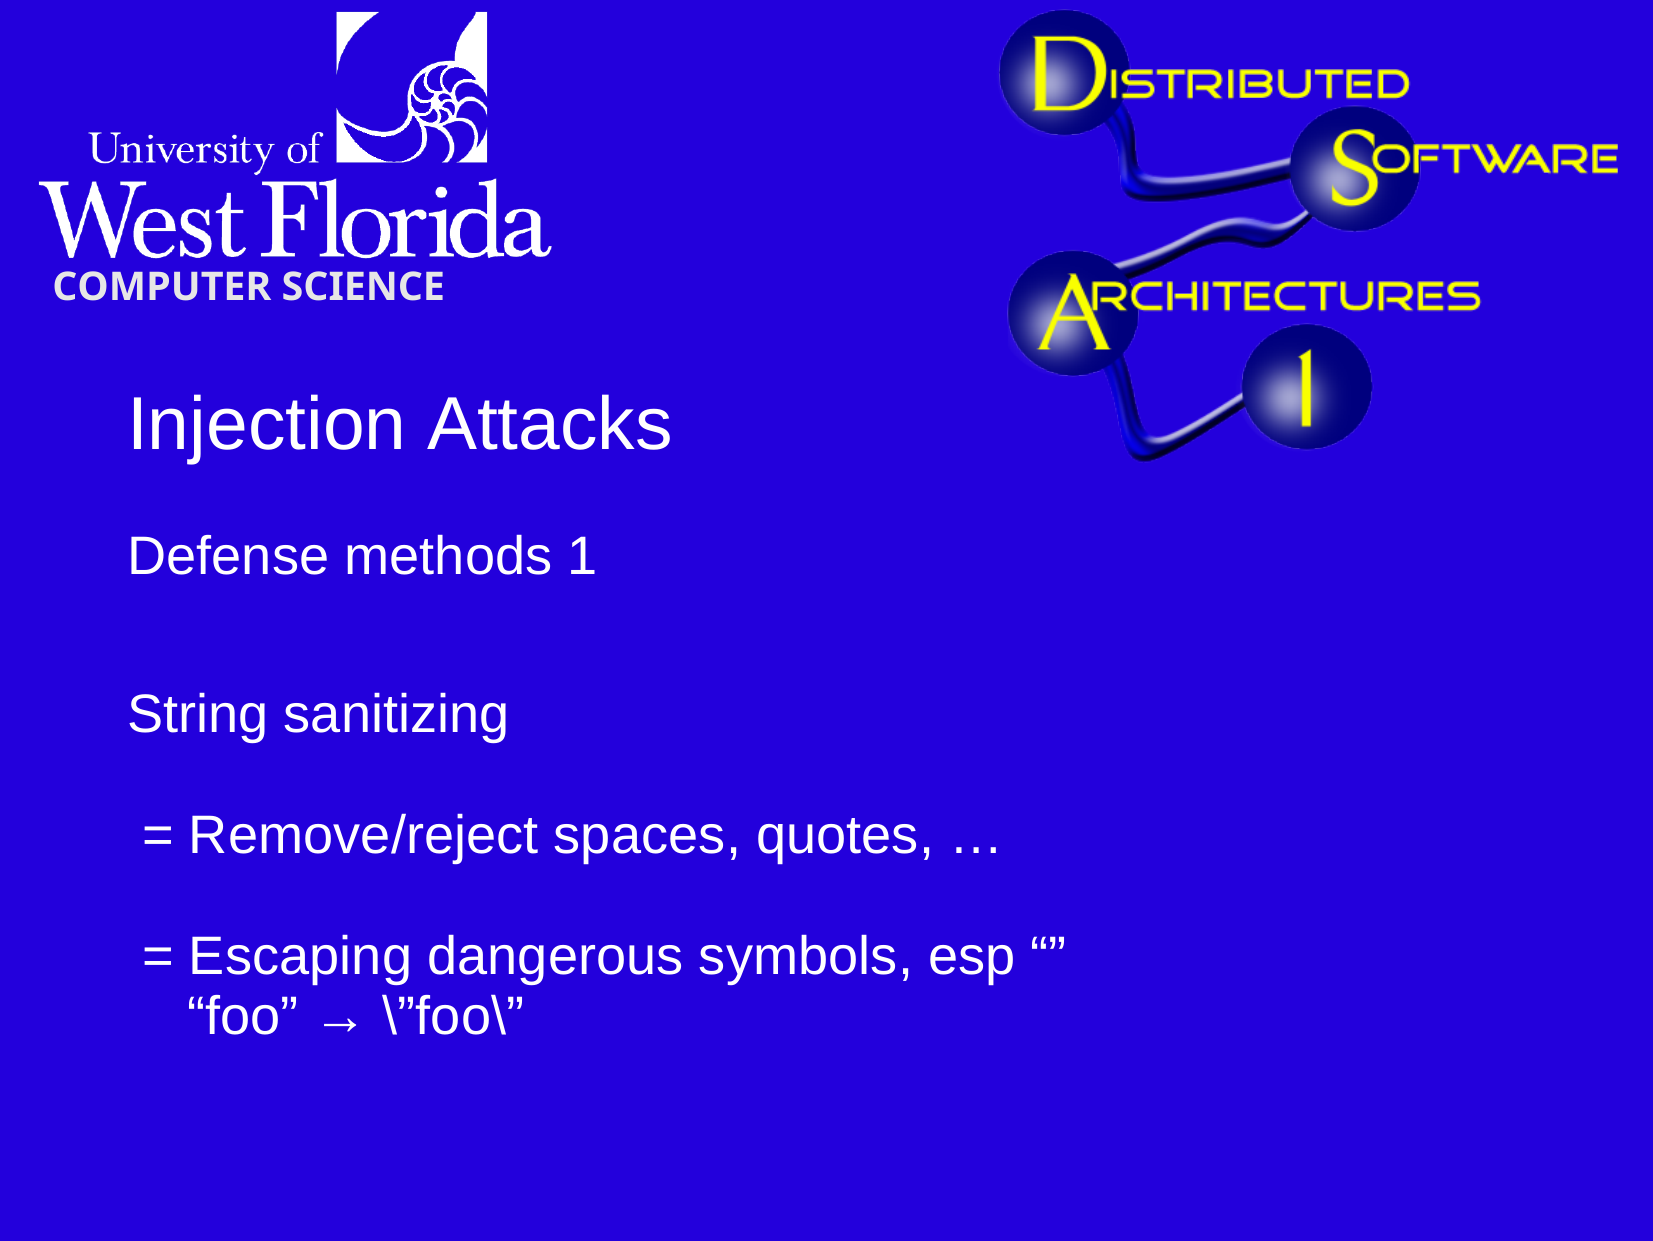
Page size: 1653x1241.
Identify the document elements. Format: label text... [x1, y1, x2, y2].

text_box Injection Attacks Defense methods 1 String sanitizing = Remove/reject spaces, quotes, … = Escaping dangerous symbols, esp “” “foo” → \”foo\” [112, 375, 1426, 726]
picture [910, 0, 1653, 506]
text_box COMPUTER SCIENCE [37, 262, 563, 316]
picture [37, 0, 559, 262]
